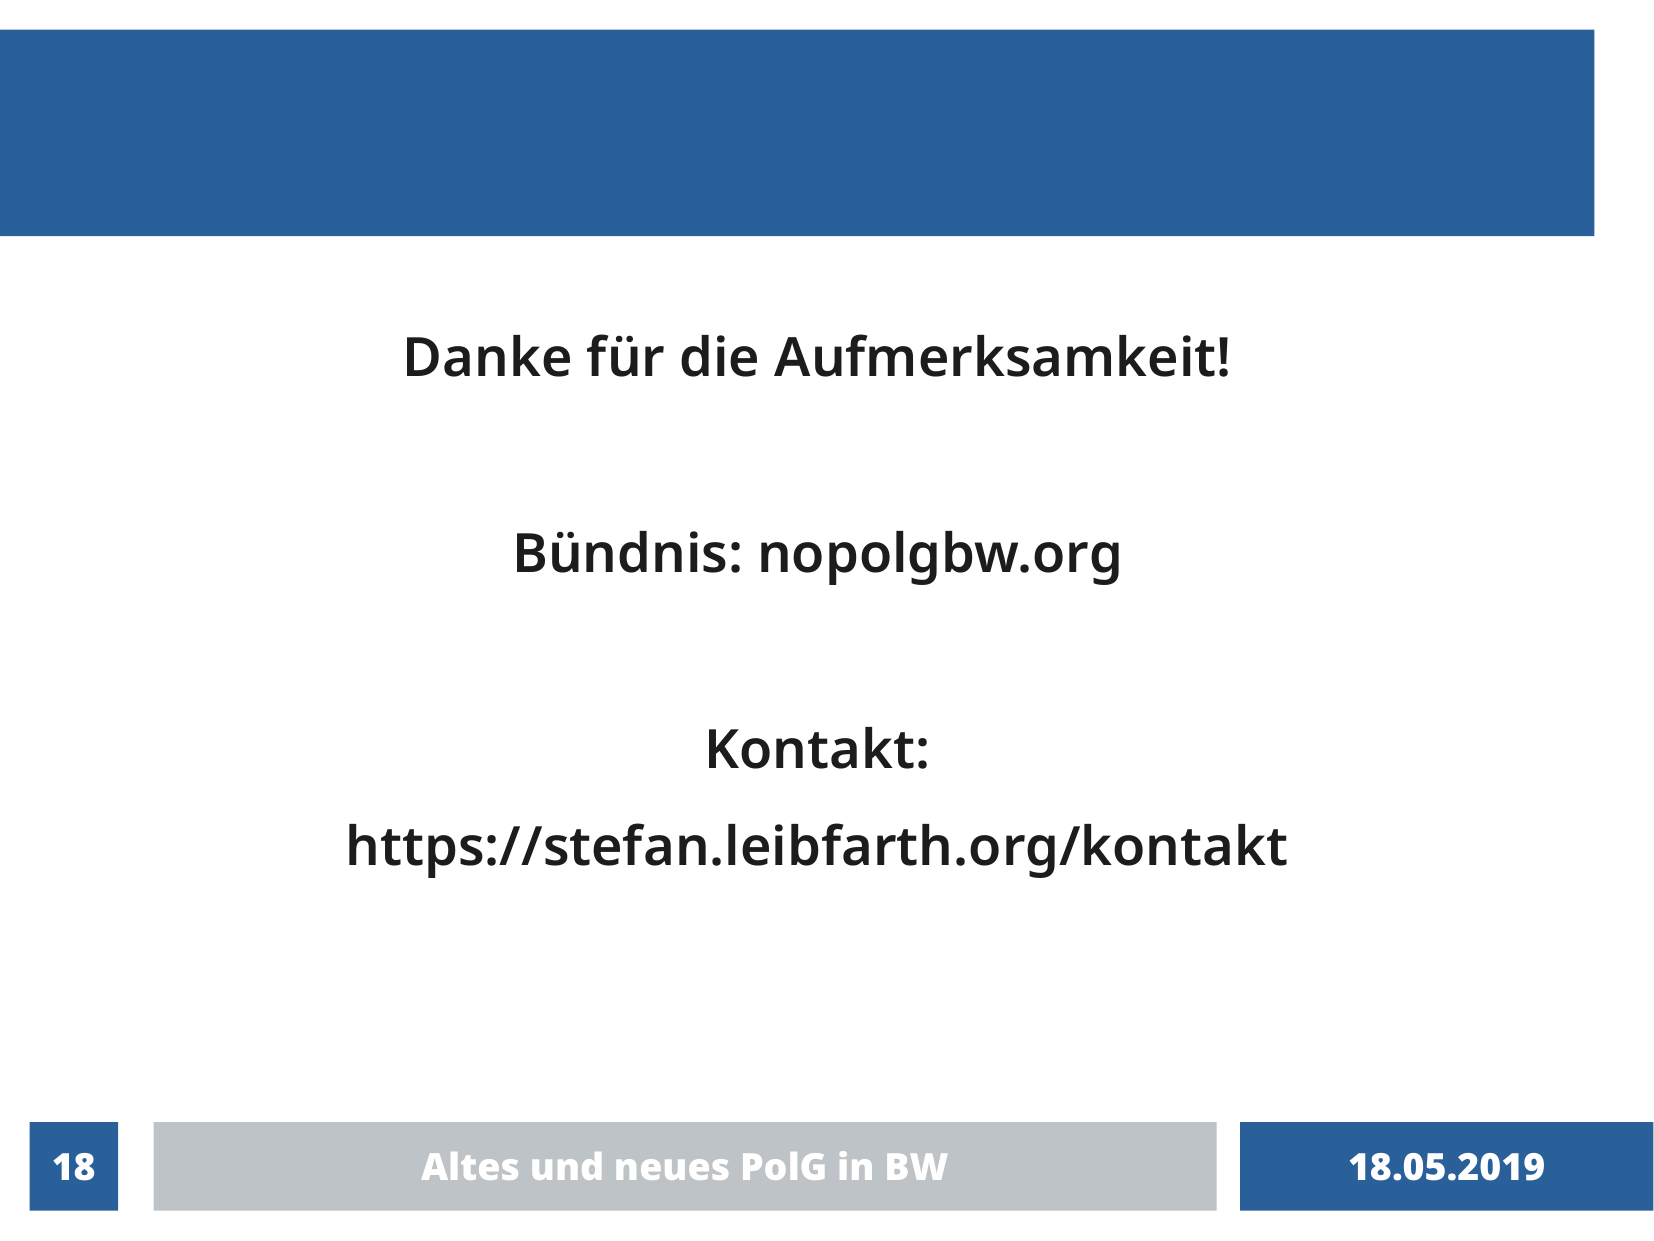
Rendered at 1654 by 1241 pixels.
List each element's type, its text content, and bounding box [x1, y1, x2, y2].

list Danke für die Aufmerksamkeit! Bündnis: nopolgbw.org Kontakt: https://stefan.leibfarth.org/kontakt [64, 318, 1571, 1087]
